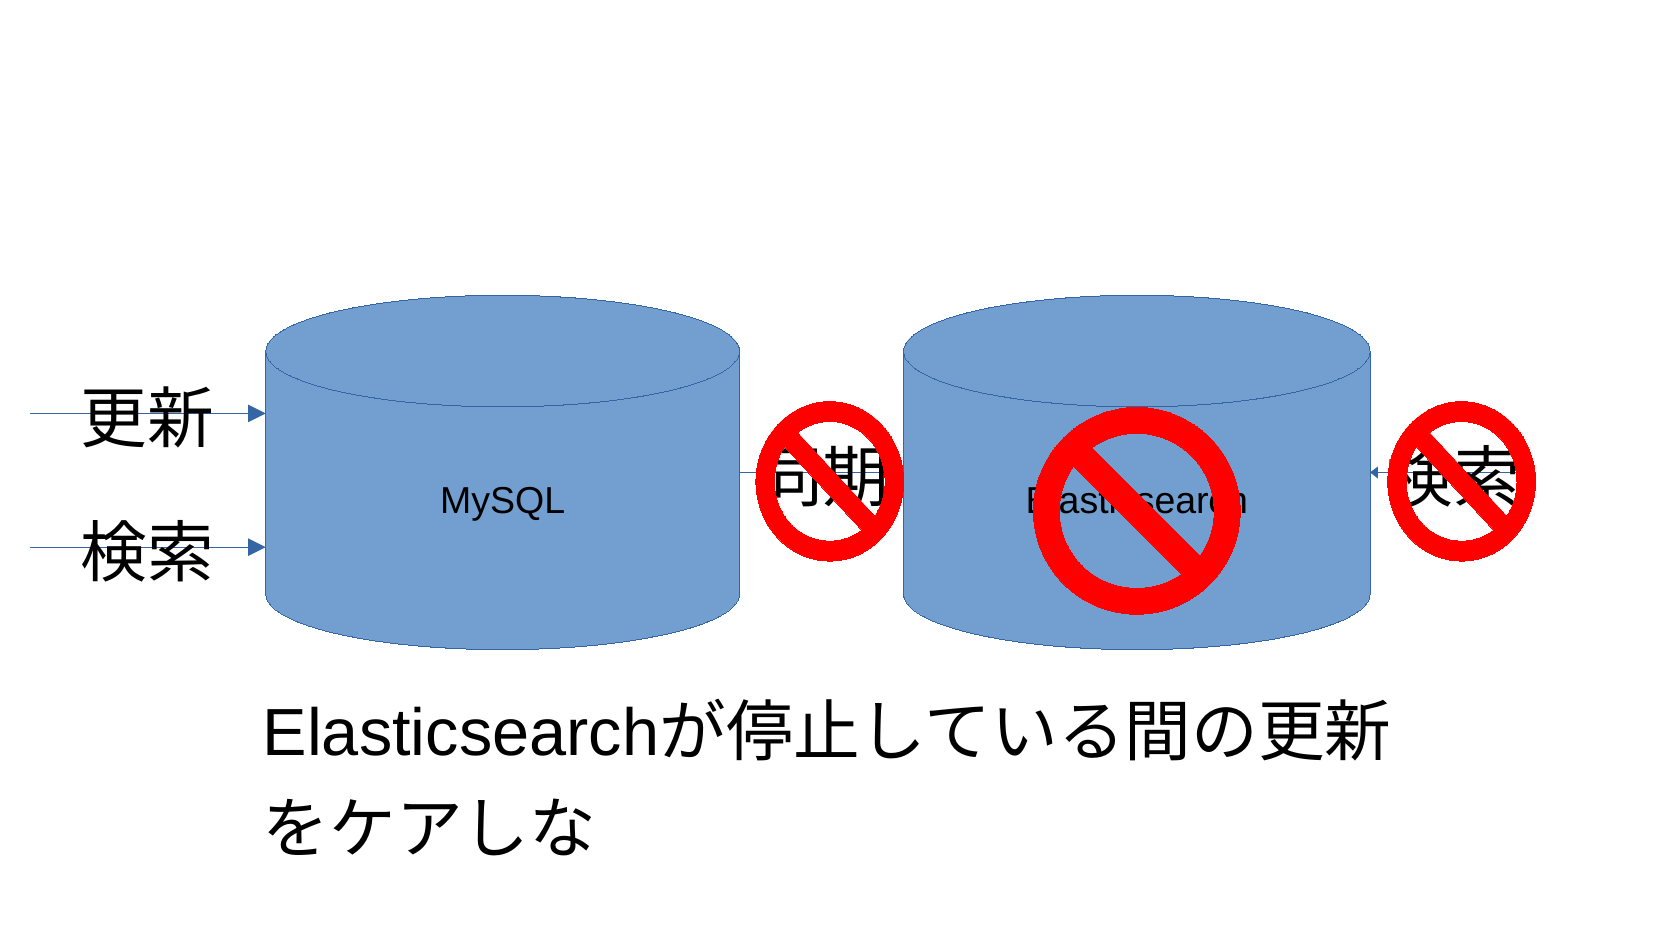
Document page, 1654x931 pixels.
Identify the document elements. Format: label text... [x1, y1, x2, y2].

text_box Elasticsearch [903, 295, 1371, 650]
text_box [1387, 401, 1536, 562]
text_box MySQL [265, 295, 740, 650]
text_box [755, 401, 904, 562]
text_box Elasticsearchが停止している間の更新をケアしな [248, 671, 1430, 828]
text_box [1033, 407, 1241, 615]
